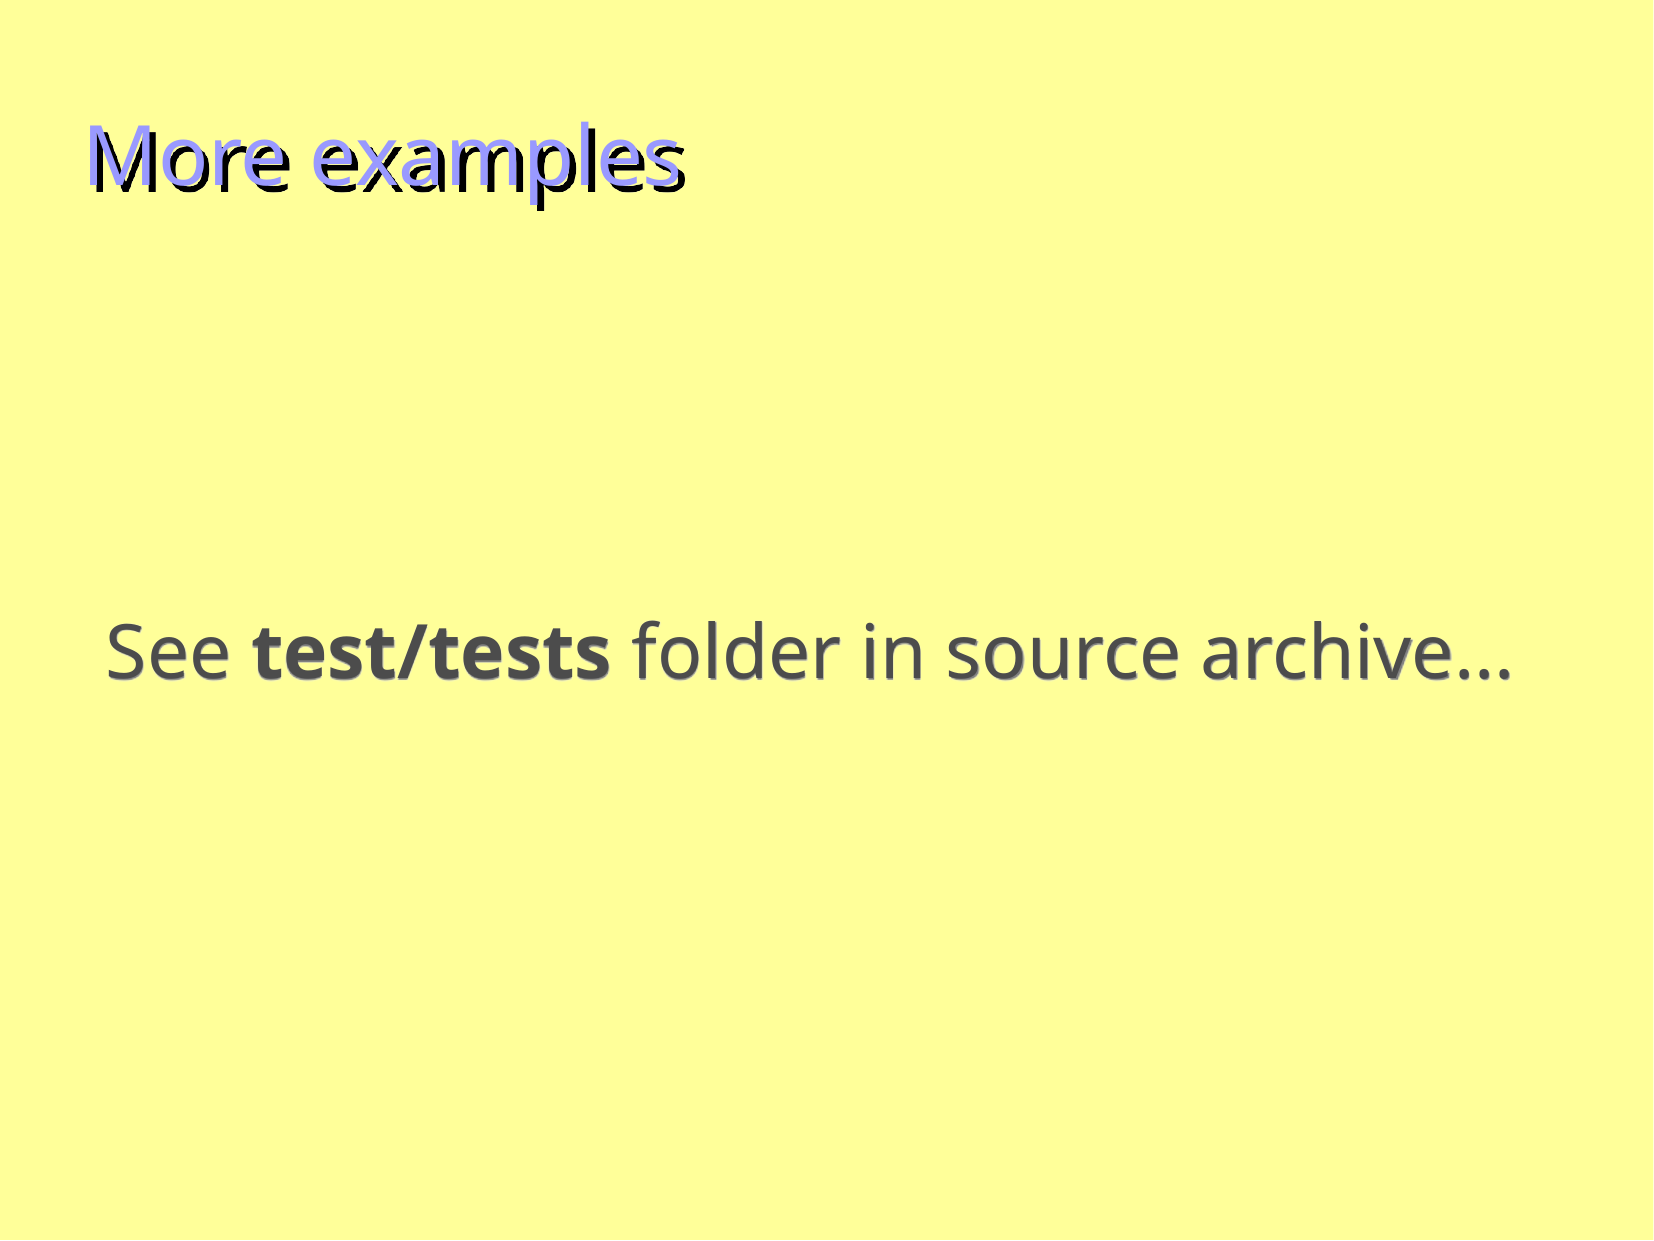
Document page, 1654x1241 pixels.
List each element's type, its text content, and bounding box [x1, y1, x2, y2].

title More examples [82, 49, 1571, 257]
subtitle See test/tests folder in source archive... [82, 290, 1538, 1010]
